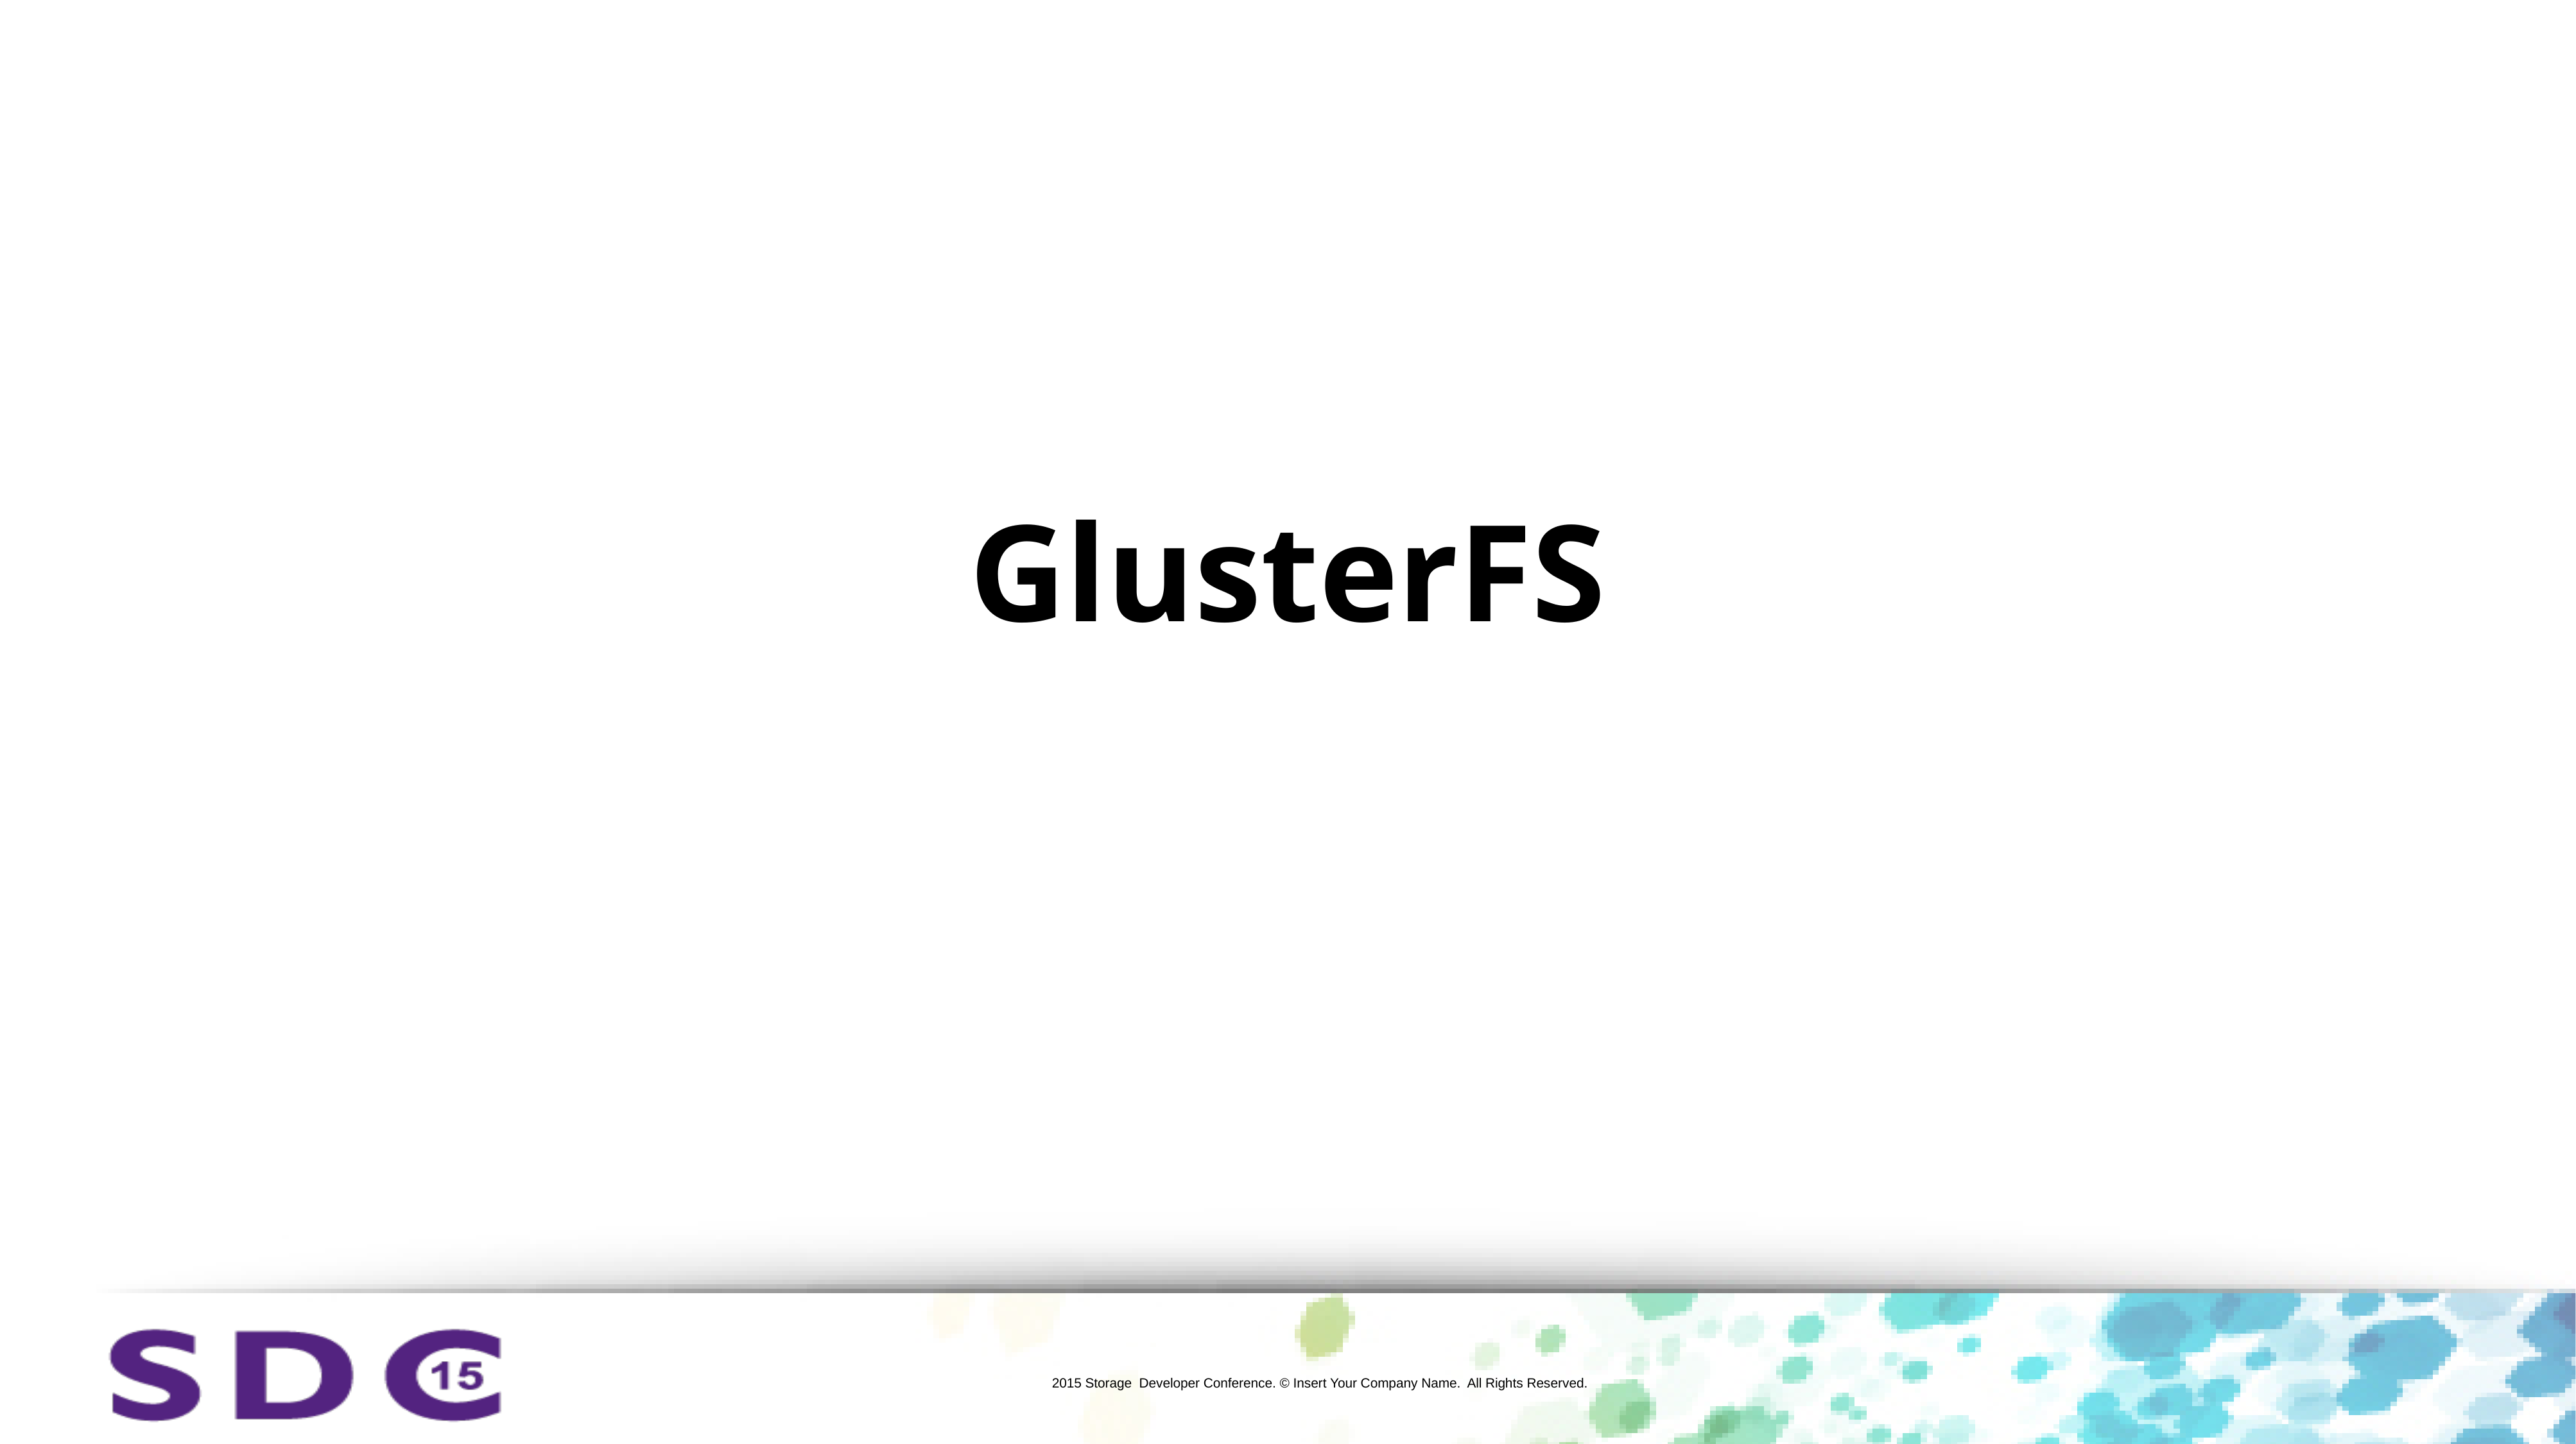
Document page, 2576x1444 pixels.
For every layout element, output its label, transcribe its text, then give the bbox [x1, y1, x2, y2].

title GlusterFS [128, 0, 2447, 786]
picture [0, 994, 2576, 1444]
